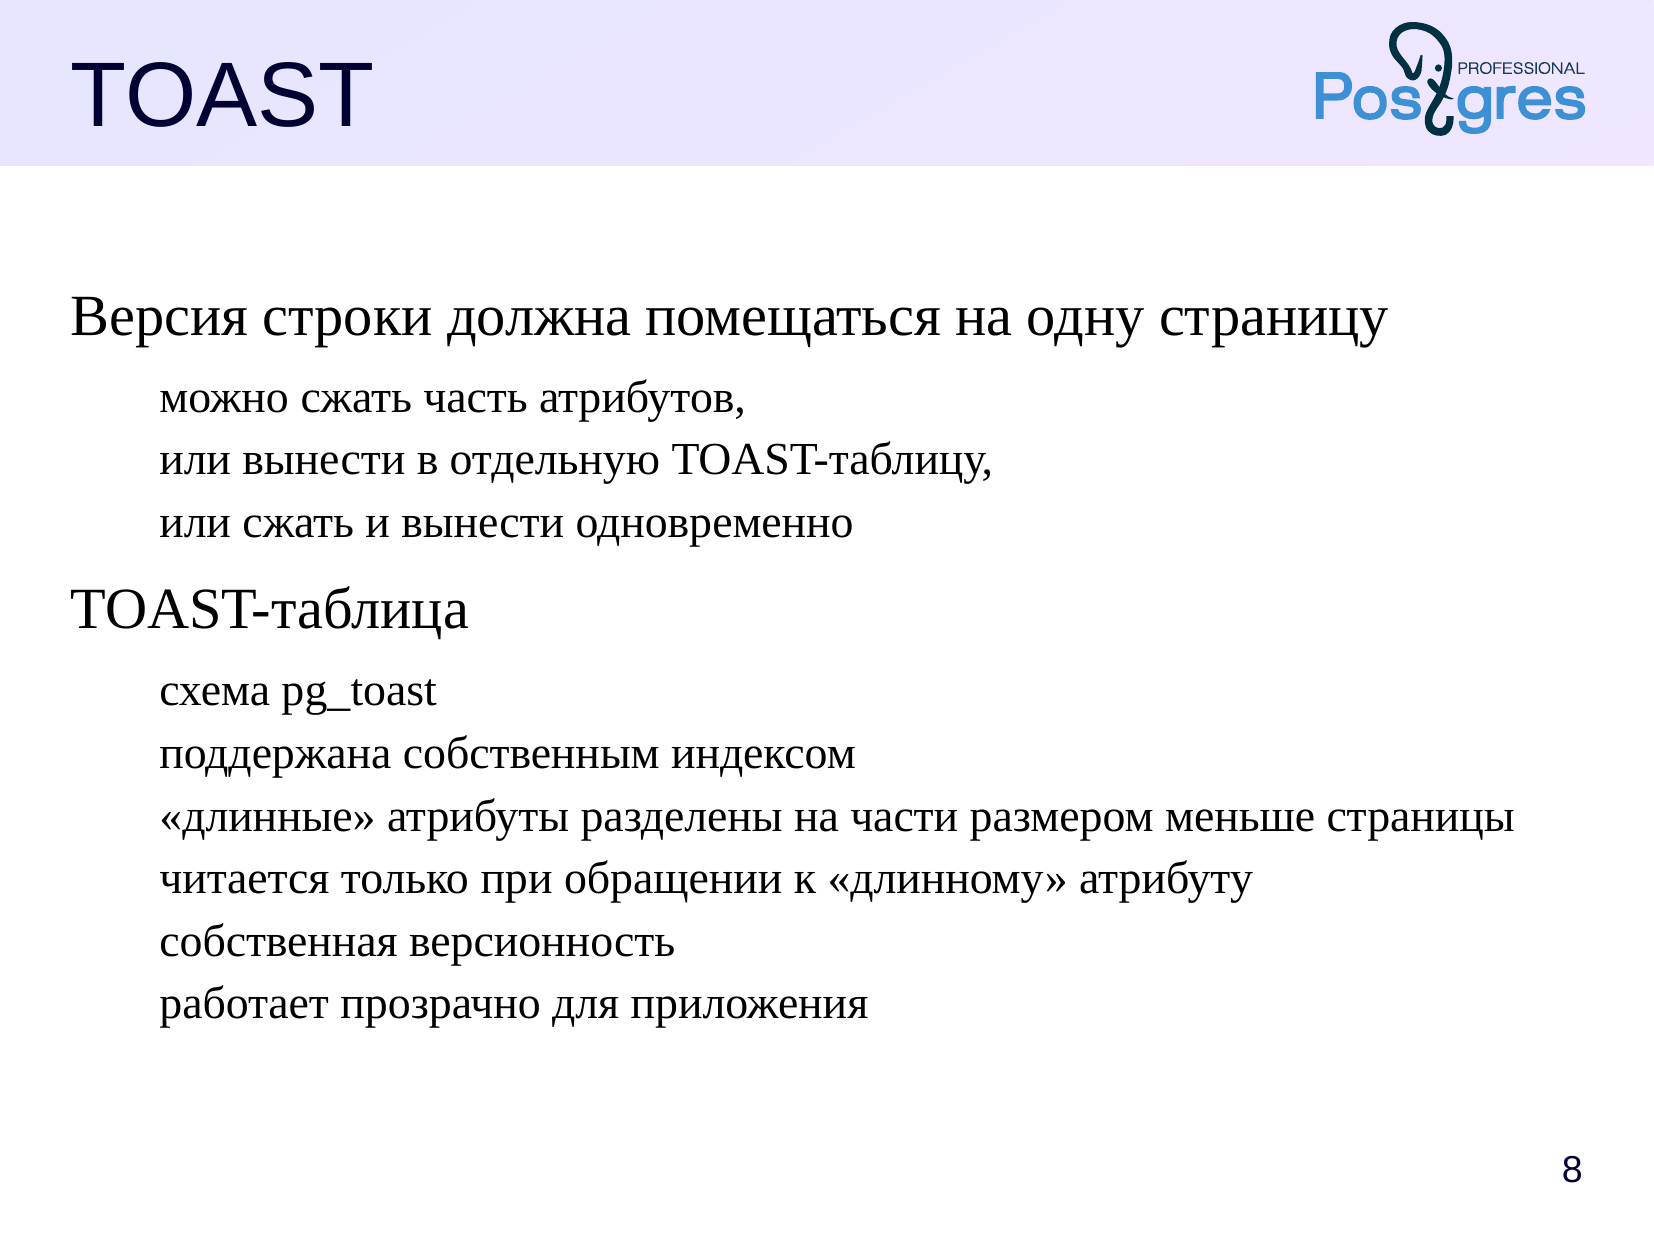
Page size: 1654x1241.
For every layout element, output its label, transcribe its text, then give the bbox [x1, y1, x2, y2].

list Версия строки должна помещаться на одну страницу можно сжать часть атрибутов, или вынести в отдельную TOAST-таблицу, или сжать и вынести одновременно TOAST-таблица схема pg_toast поддержана собственным индексом «длинные» атрибуты разделены на части размером меньше страницы читается только при обращении к «длинному» атрибуту собственная версионность работает прозрачно для приложения [70, 283, 1583, 1134]
title TOAST [70, 43, 1241, 147]
